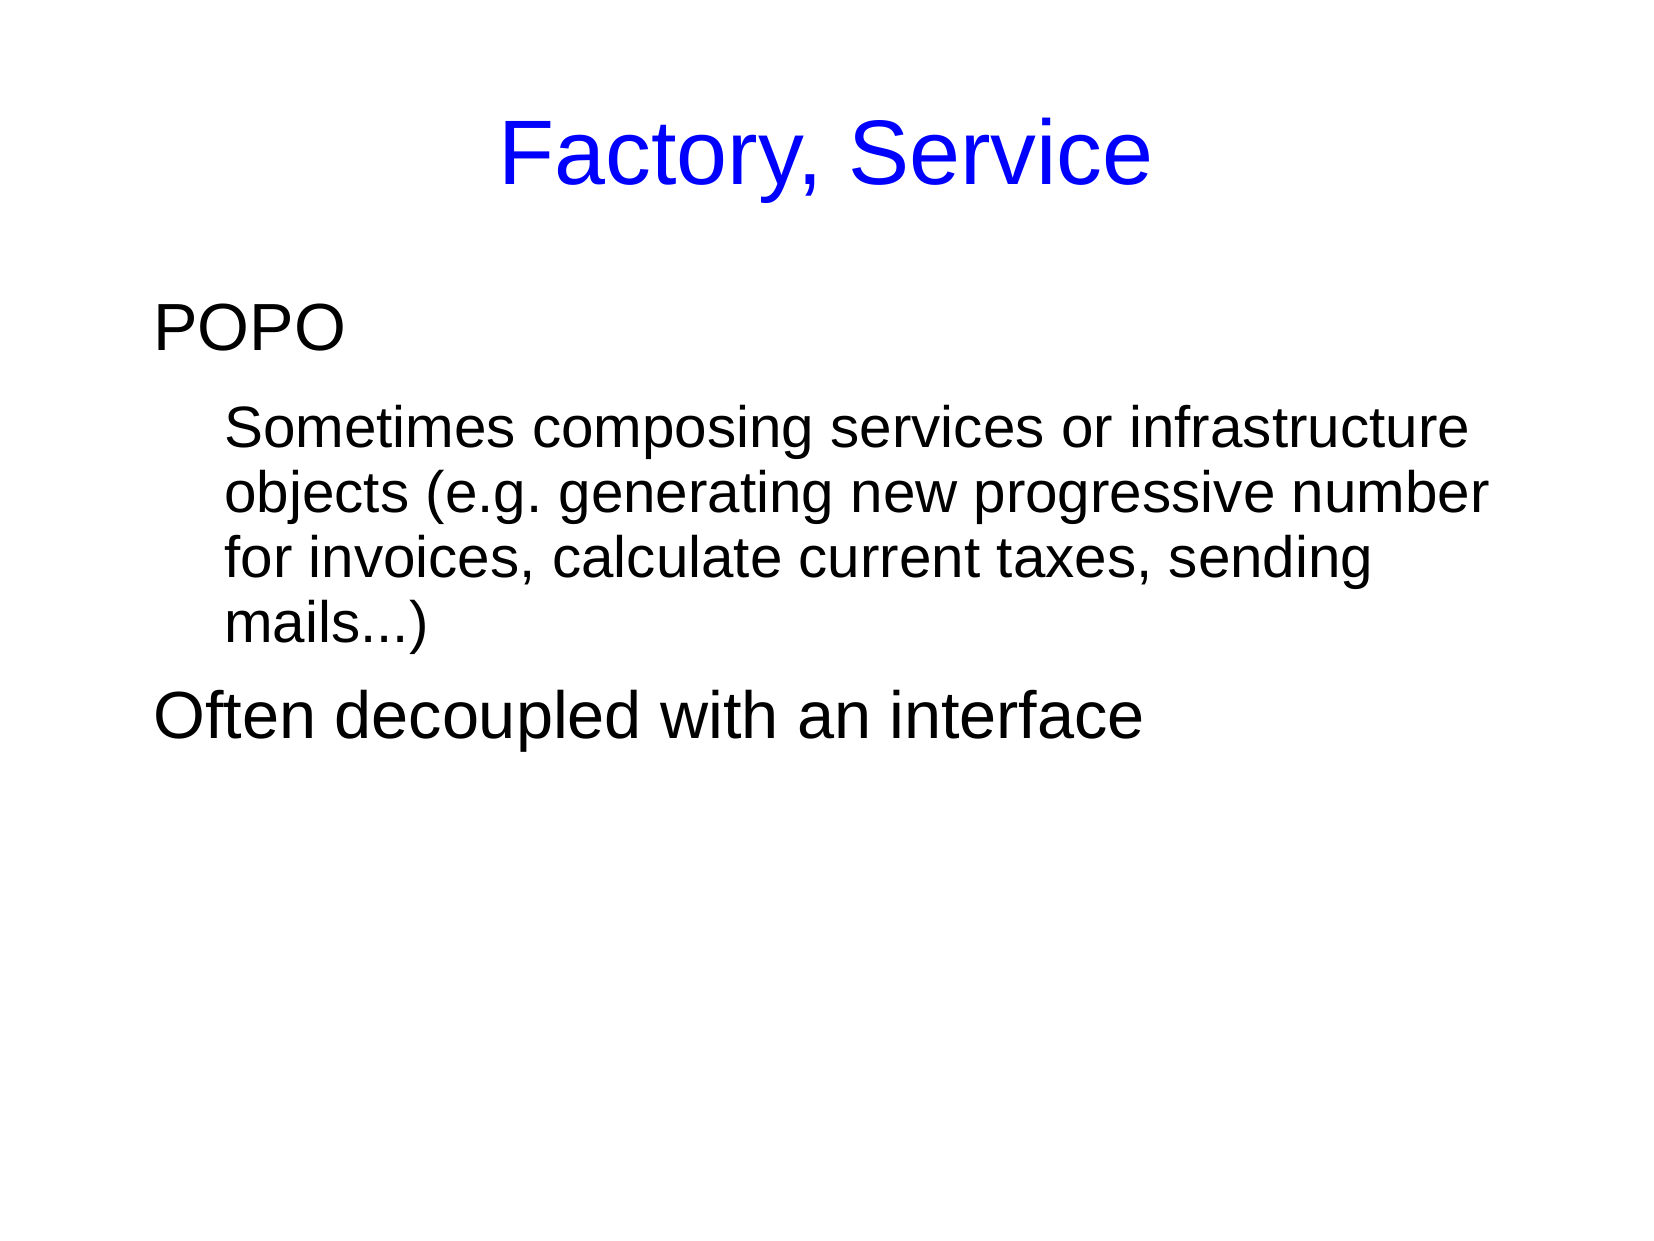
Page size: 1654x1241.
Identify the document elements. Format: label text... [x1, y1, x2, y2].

title Factory, Service [82, 56, 1571, 250]
list POPO Sometimes composing services or infrastructure objects (e.g. generating new progressive number for invoices, calculate current taxes, sending mails...) Often decoupled with an interface [82, 290, 1571, 1109]
